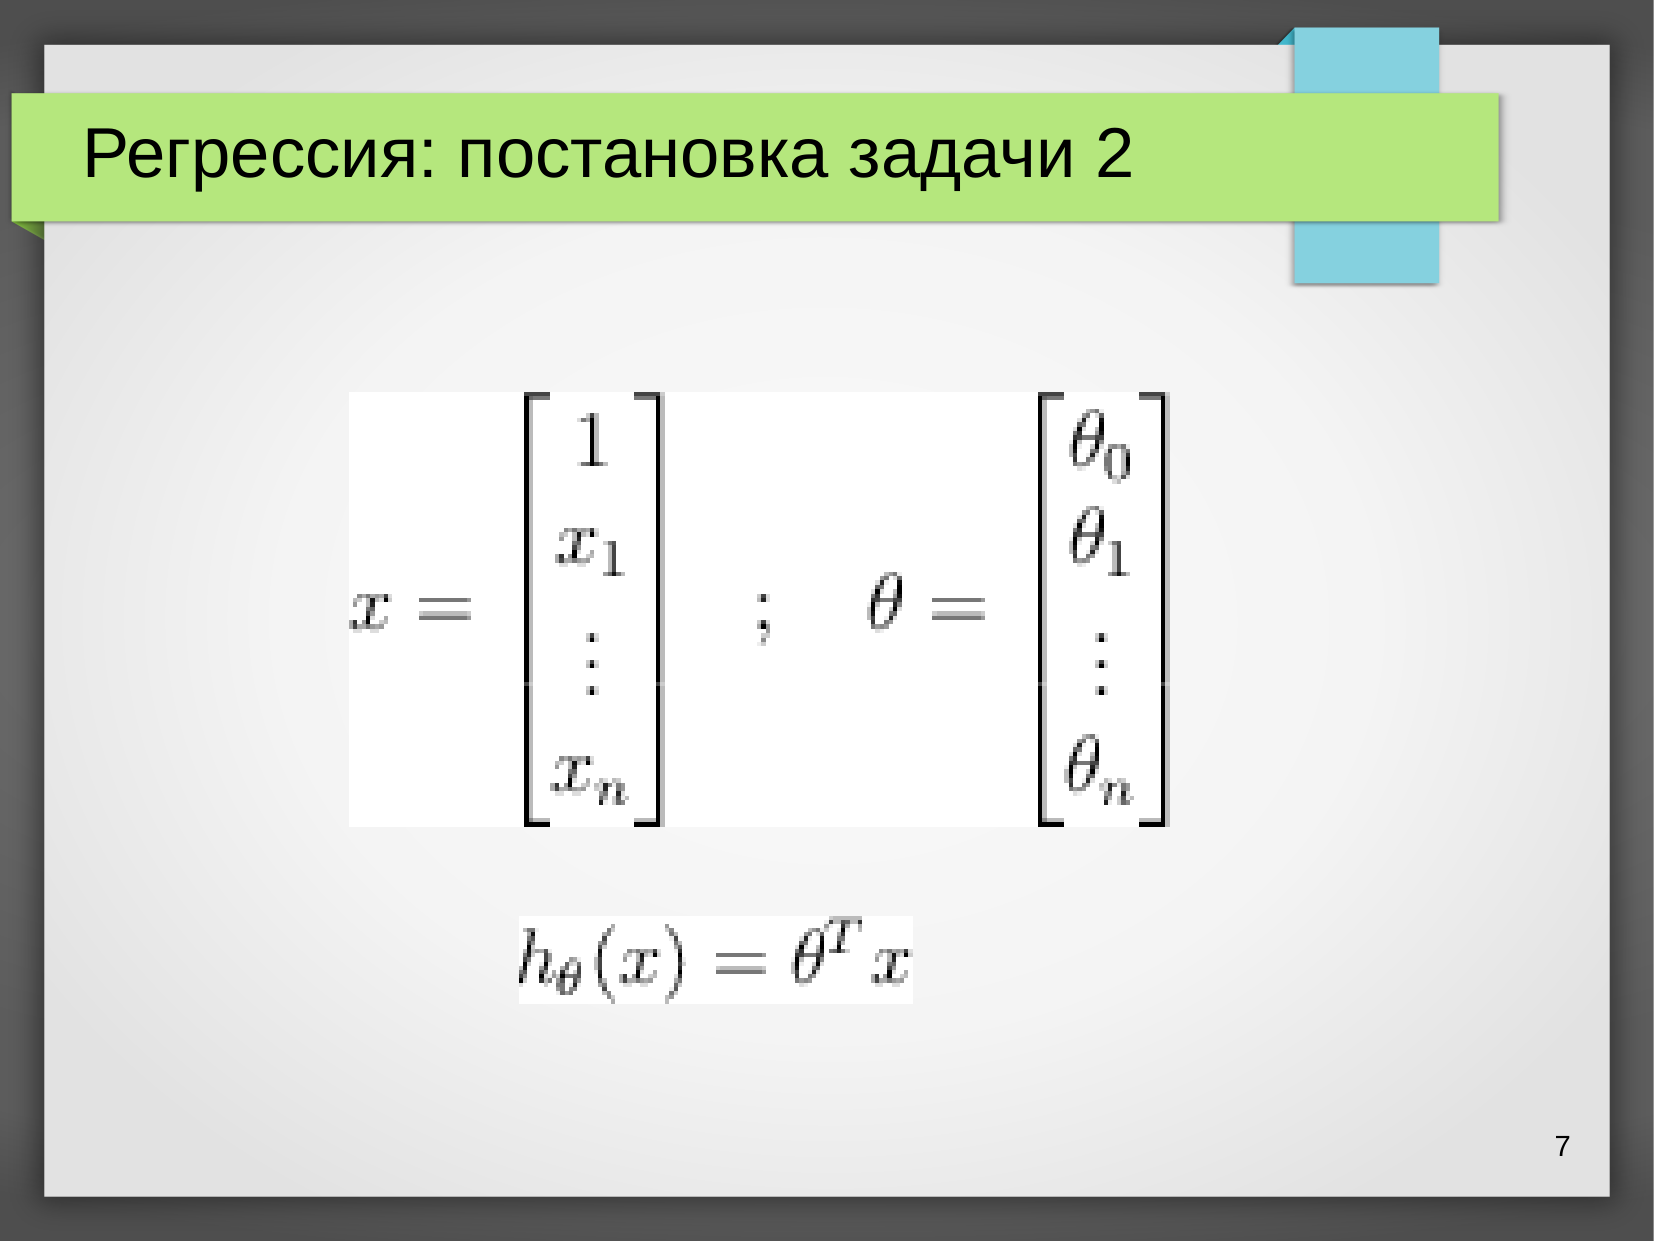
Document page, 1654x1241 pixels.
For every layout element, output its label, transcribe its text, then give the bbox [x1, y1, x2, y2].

title Регрессия: постановка задачи 2 [82, 49, 1571, 257]
picture [0, 0, 1654, 1241]
